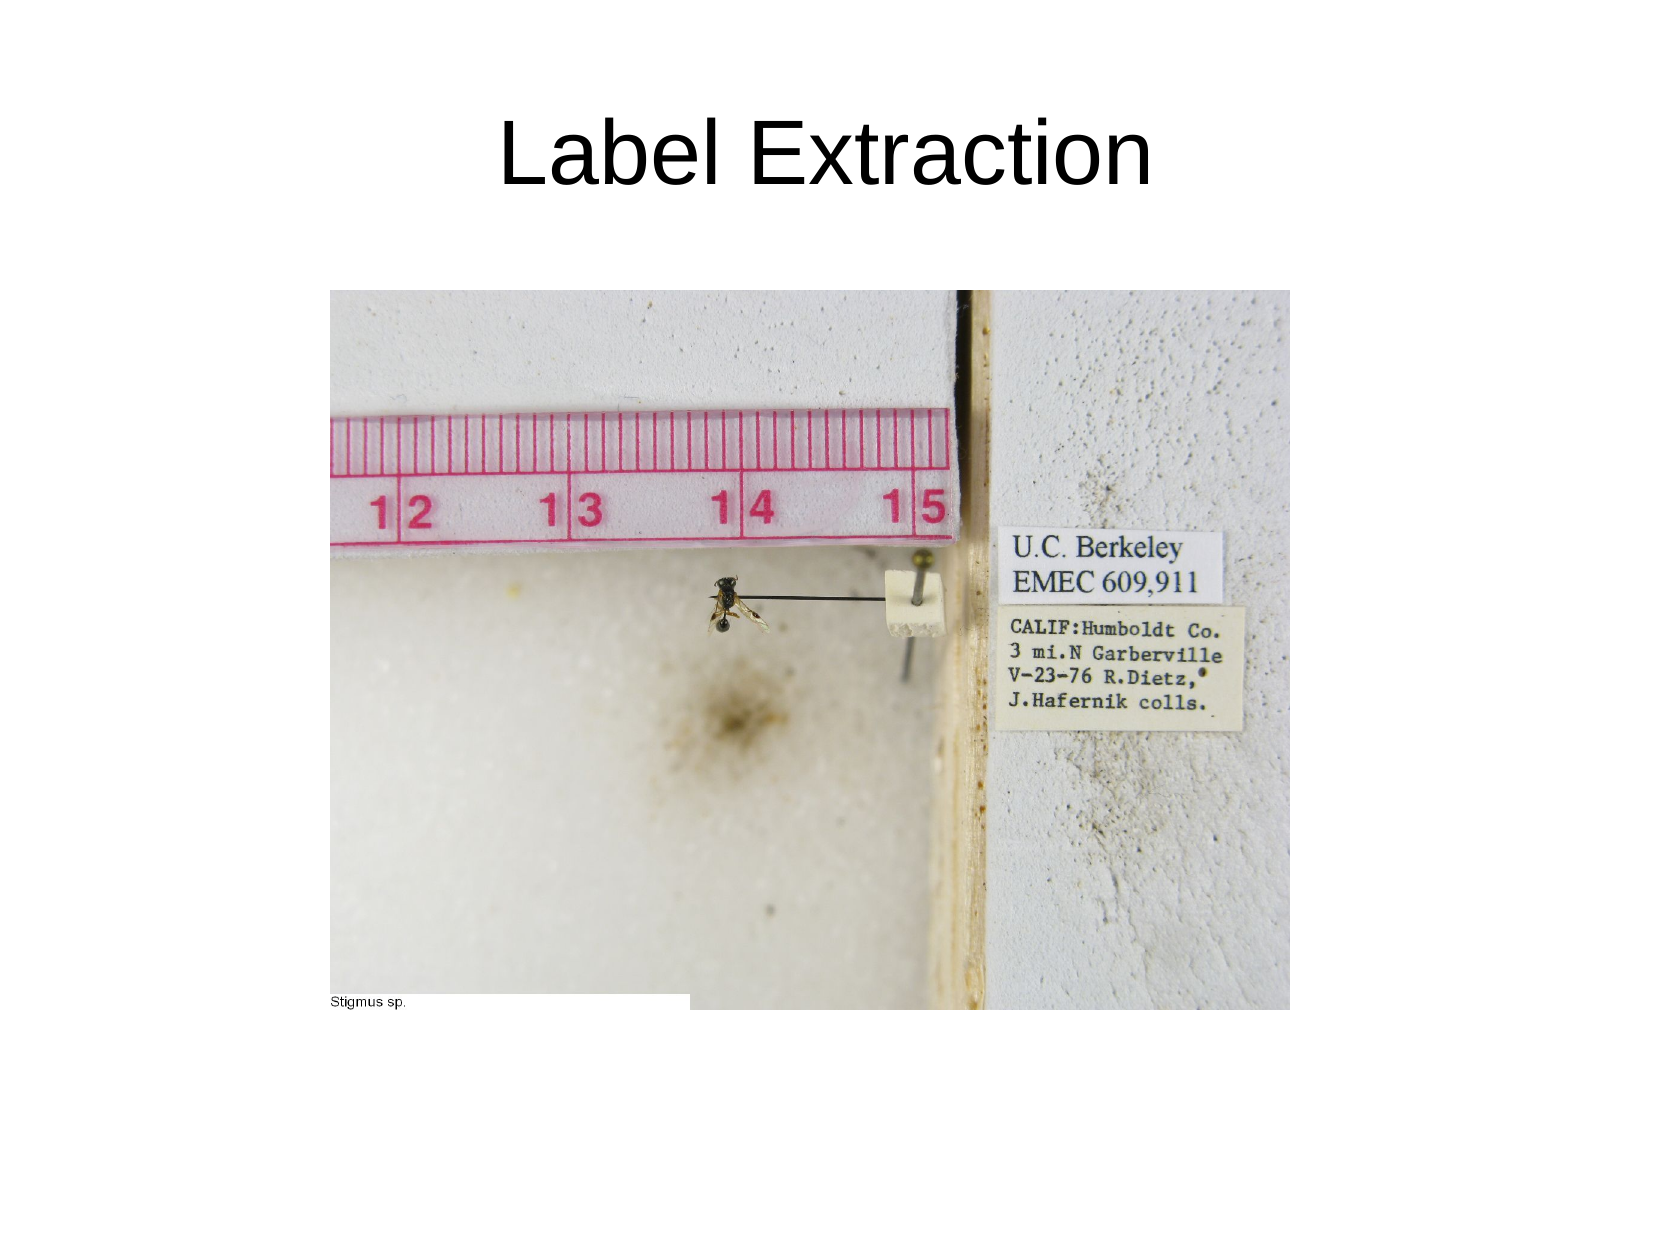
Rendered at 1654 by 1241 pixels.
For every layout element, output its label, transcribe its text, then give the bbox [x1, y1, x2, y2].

title Label Extraction [82, 49, 1571, 257]
picture [330, 290, 1290, 1010]
